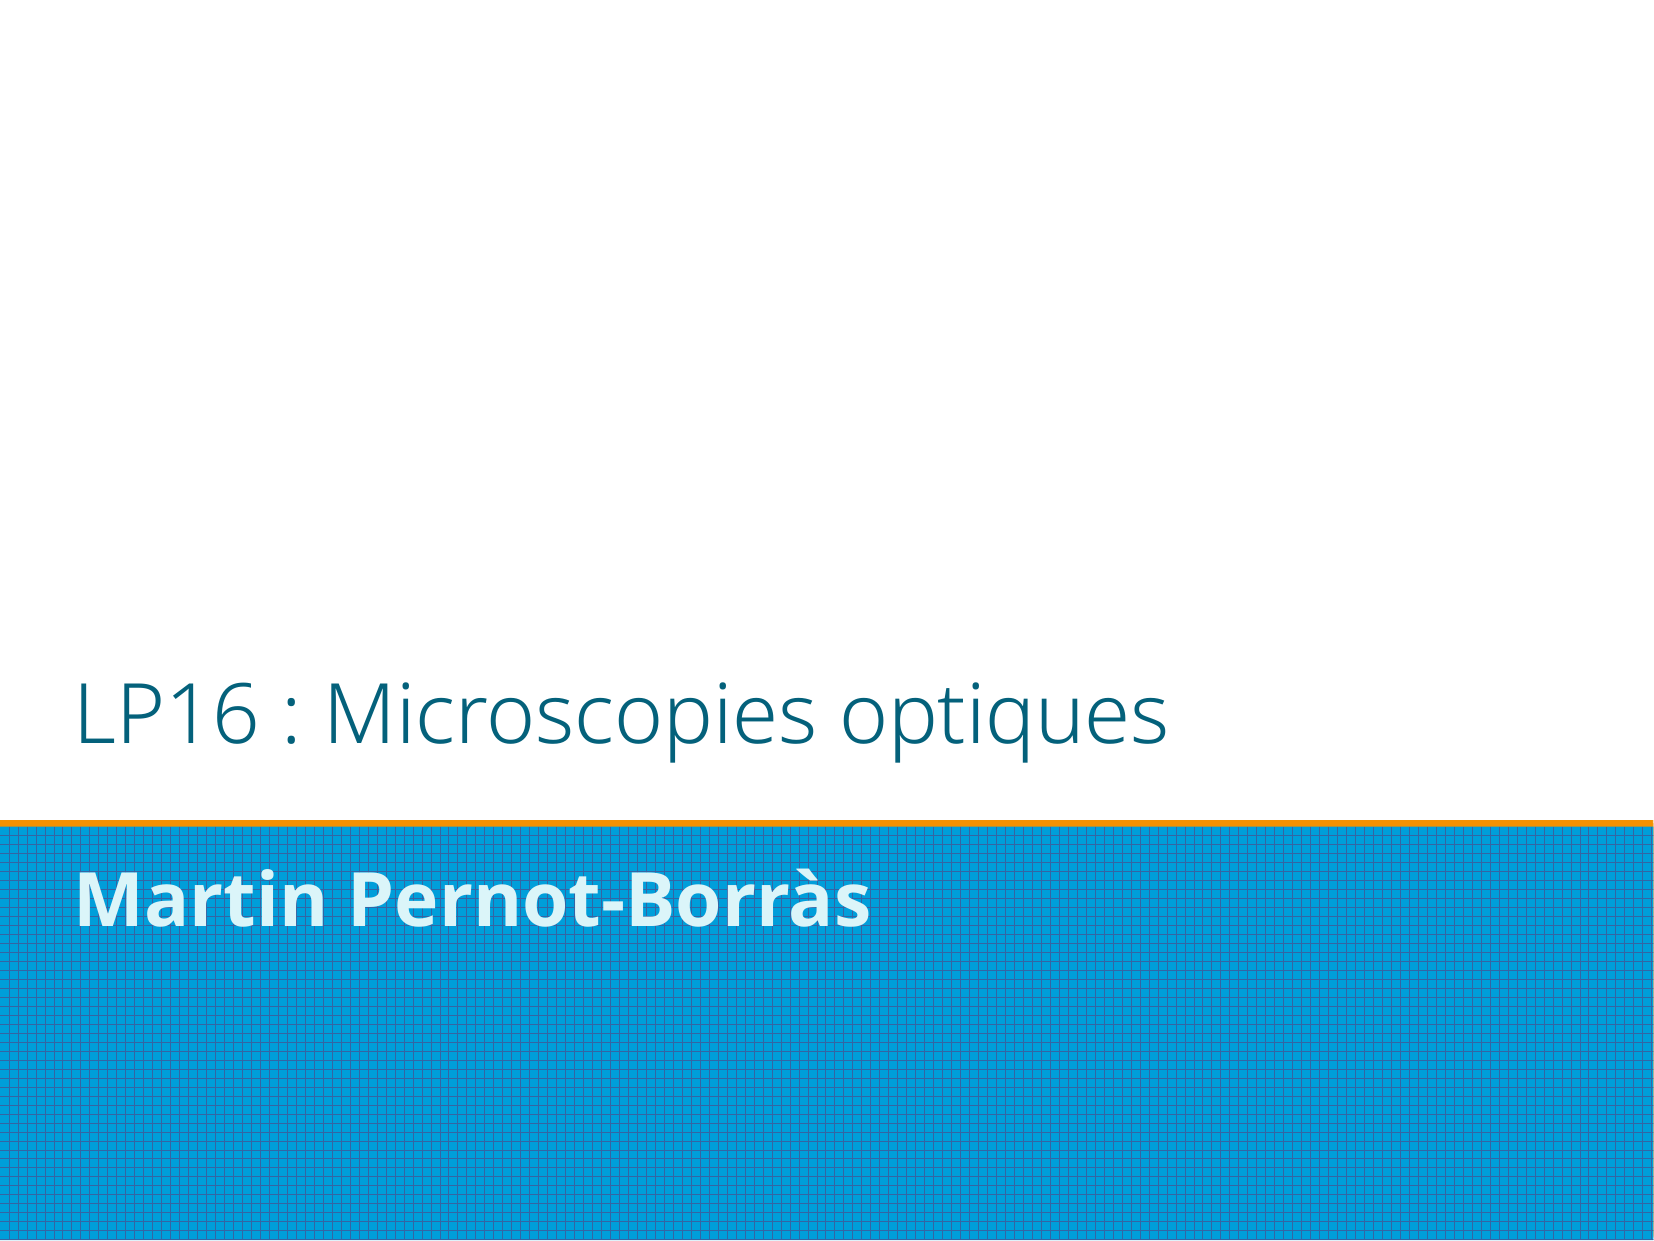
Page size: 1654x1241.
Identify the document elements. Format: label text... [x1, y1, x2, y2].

subtitle Martin Pernot-Borràs [73, 846, 1551, 1103]
title LP16 : Microscopies optiques [73, 59, 1551, 768]
